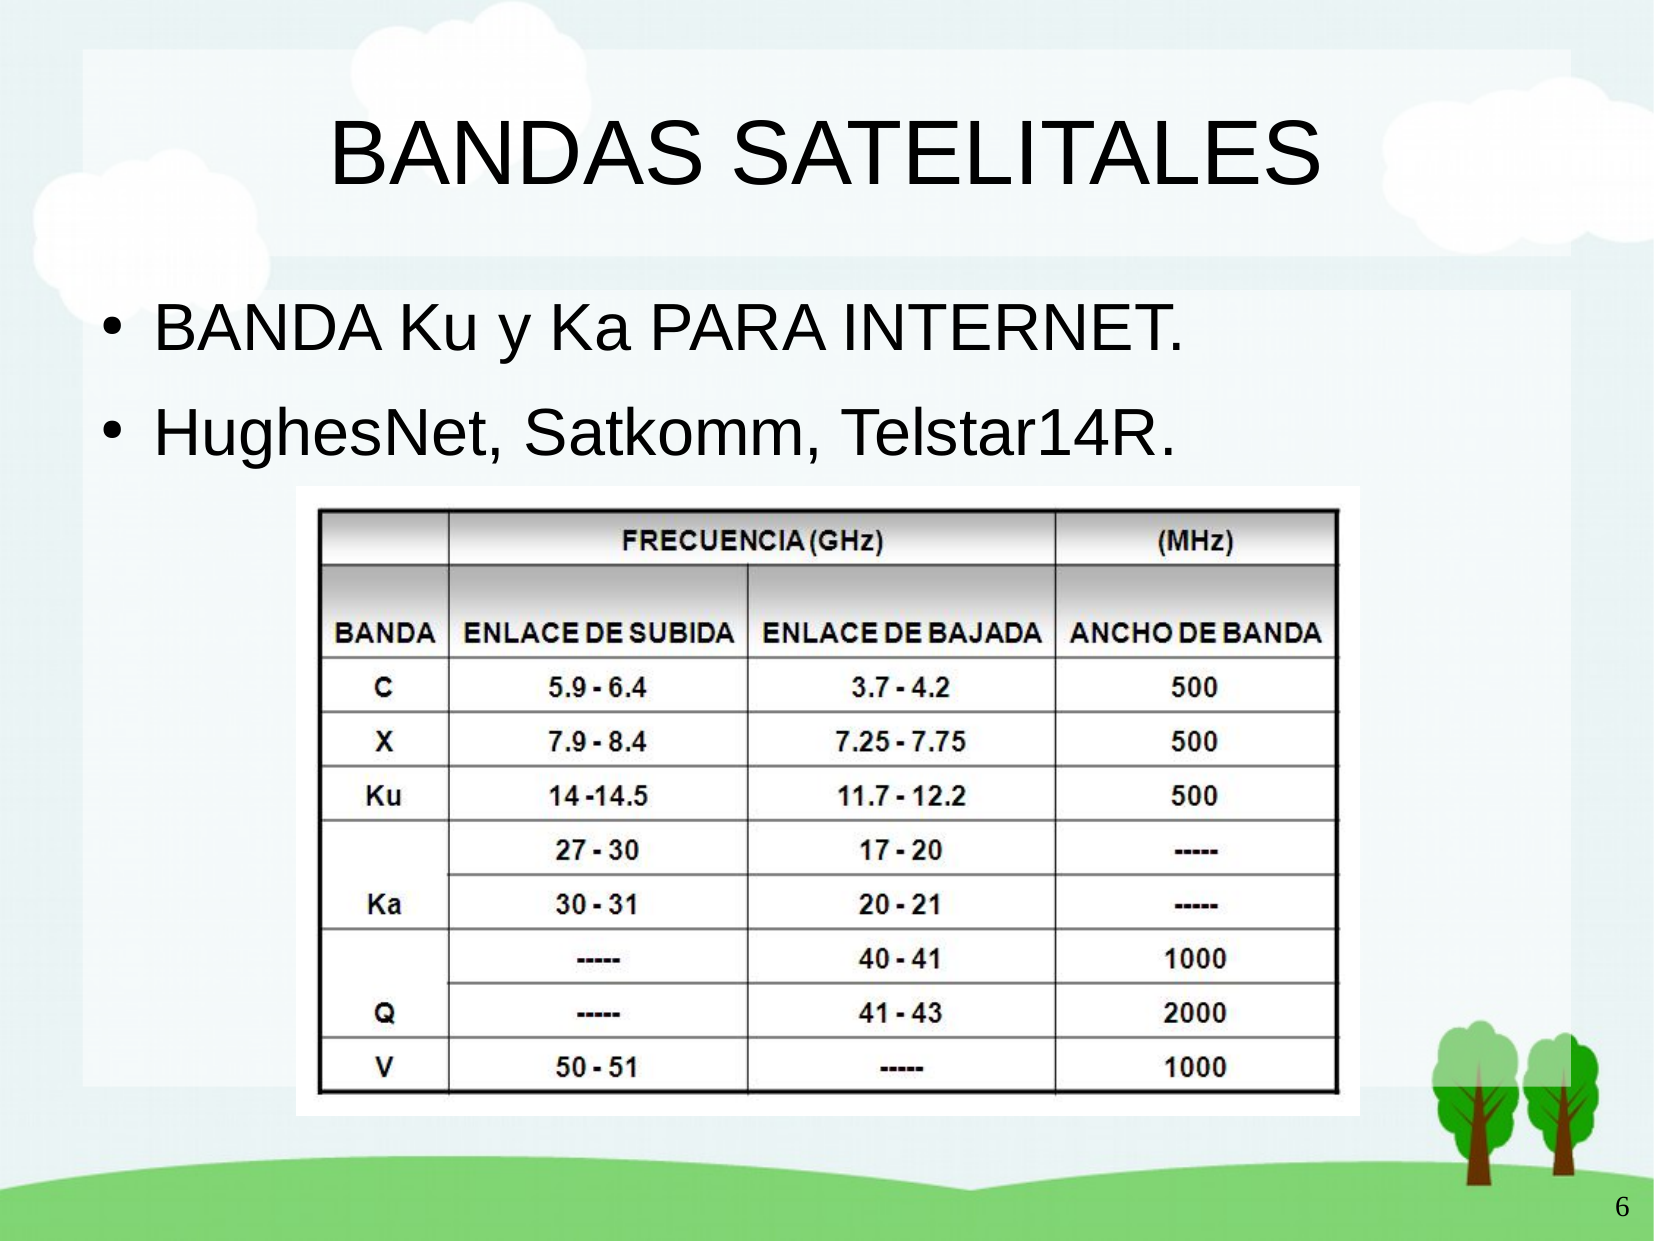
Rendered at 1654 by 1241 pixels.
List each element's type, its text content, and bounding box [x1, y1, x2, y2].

list BANDA Ku y Ka PARA INTERNET. HughesNet, Satkomm, Telstar14R. [82, 290, 1571, 1087]
picture [0, 0, 1654, 1241]
title BANDAS SATELITALES [82, 49, 1571, 257]
